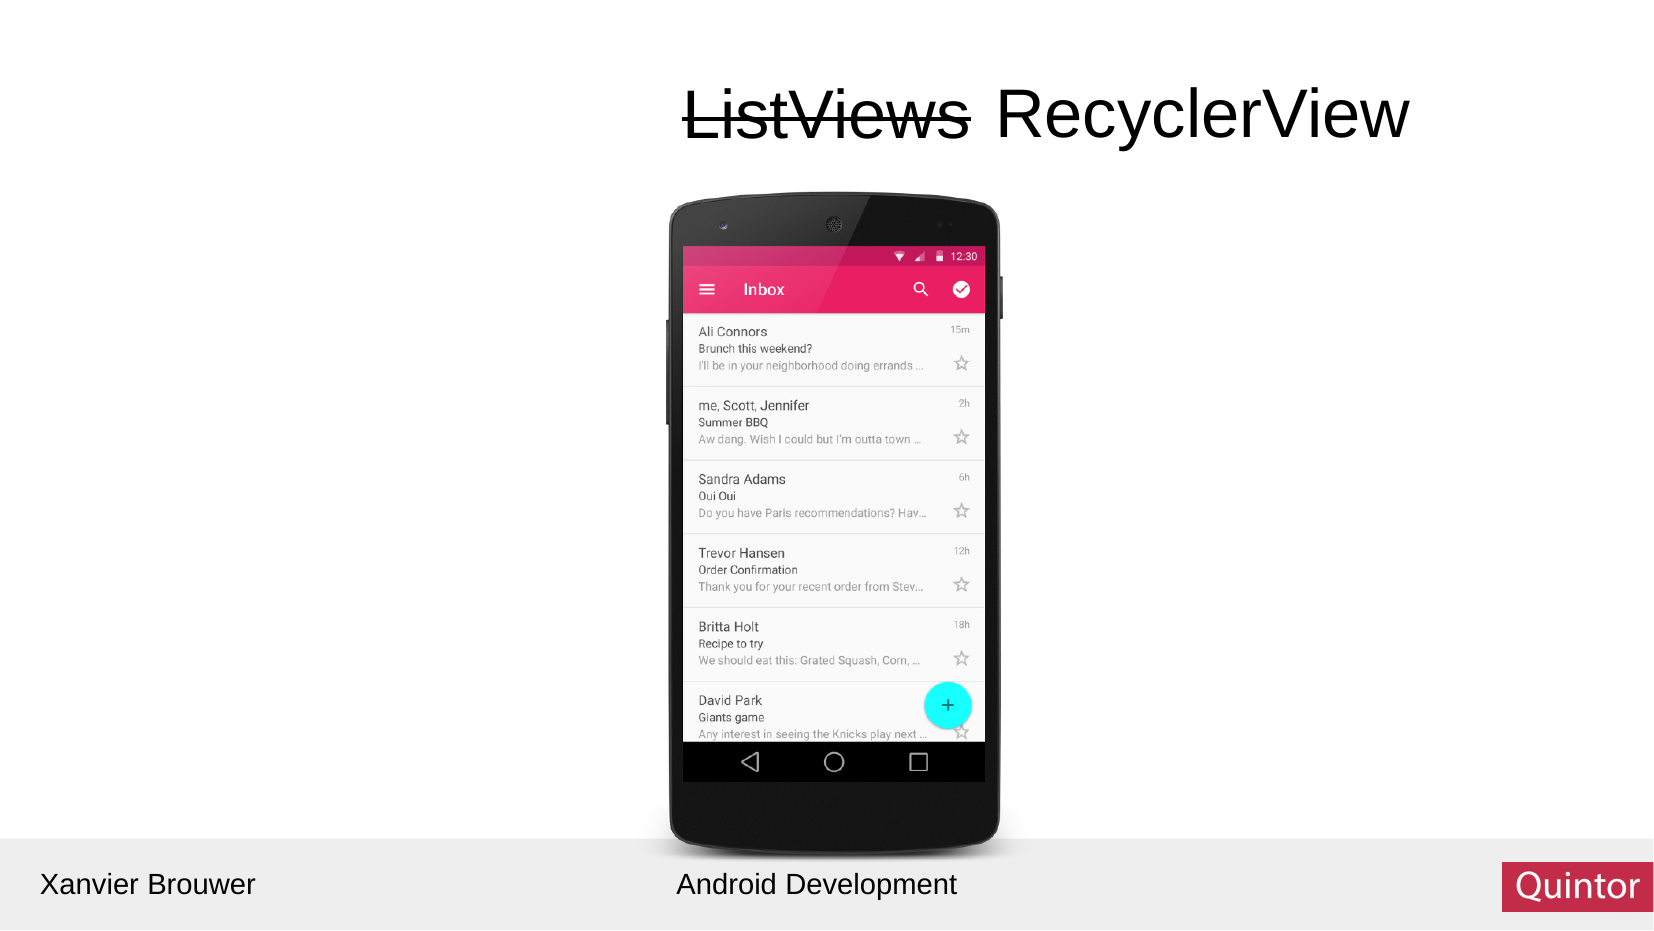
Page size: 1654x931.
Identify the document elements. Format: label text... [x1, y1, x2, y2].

text_box RecyclerView [980, 67, 1489, 160]
picture [637, 191, 1031, 863]
title ListViews [82, 37, 1571, 193]
picture [1502, 862, 1654, 912]
